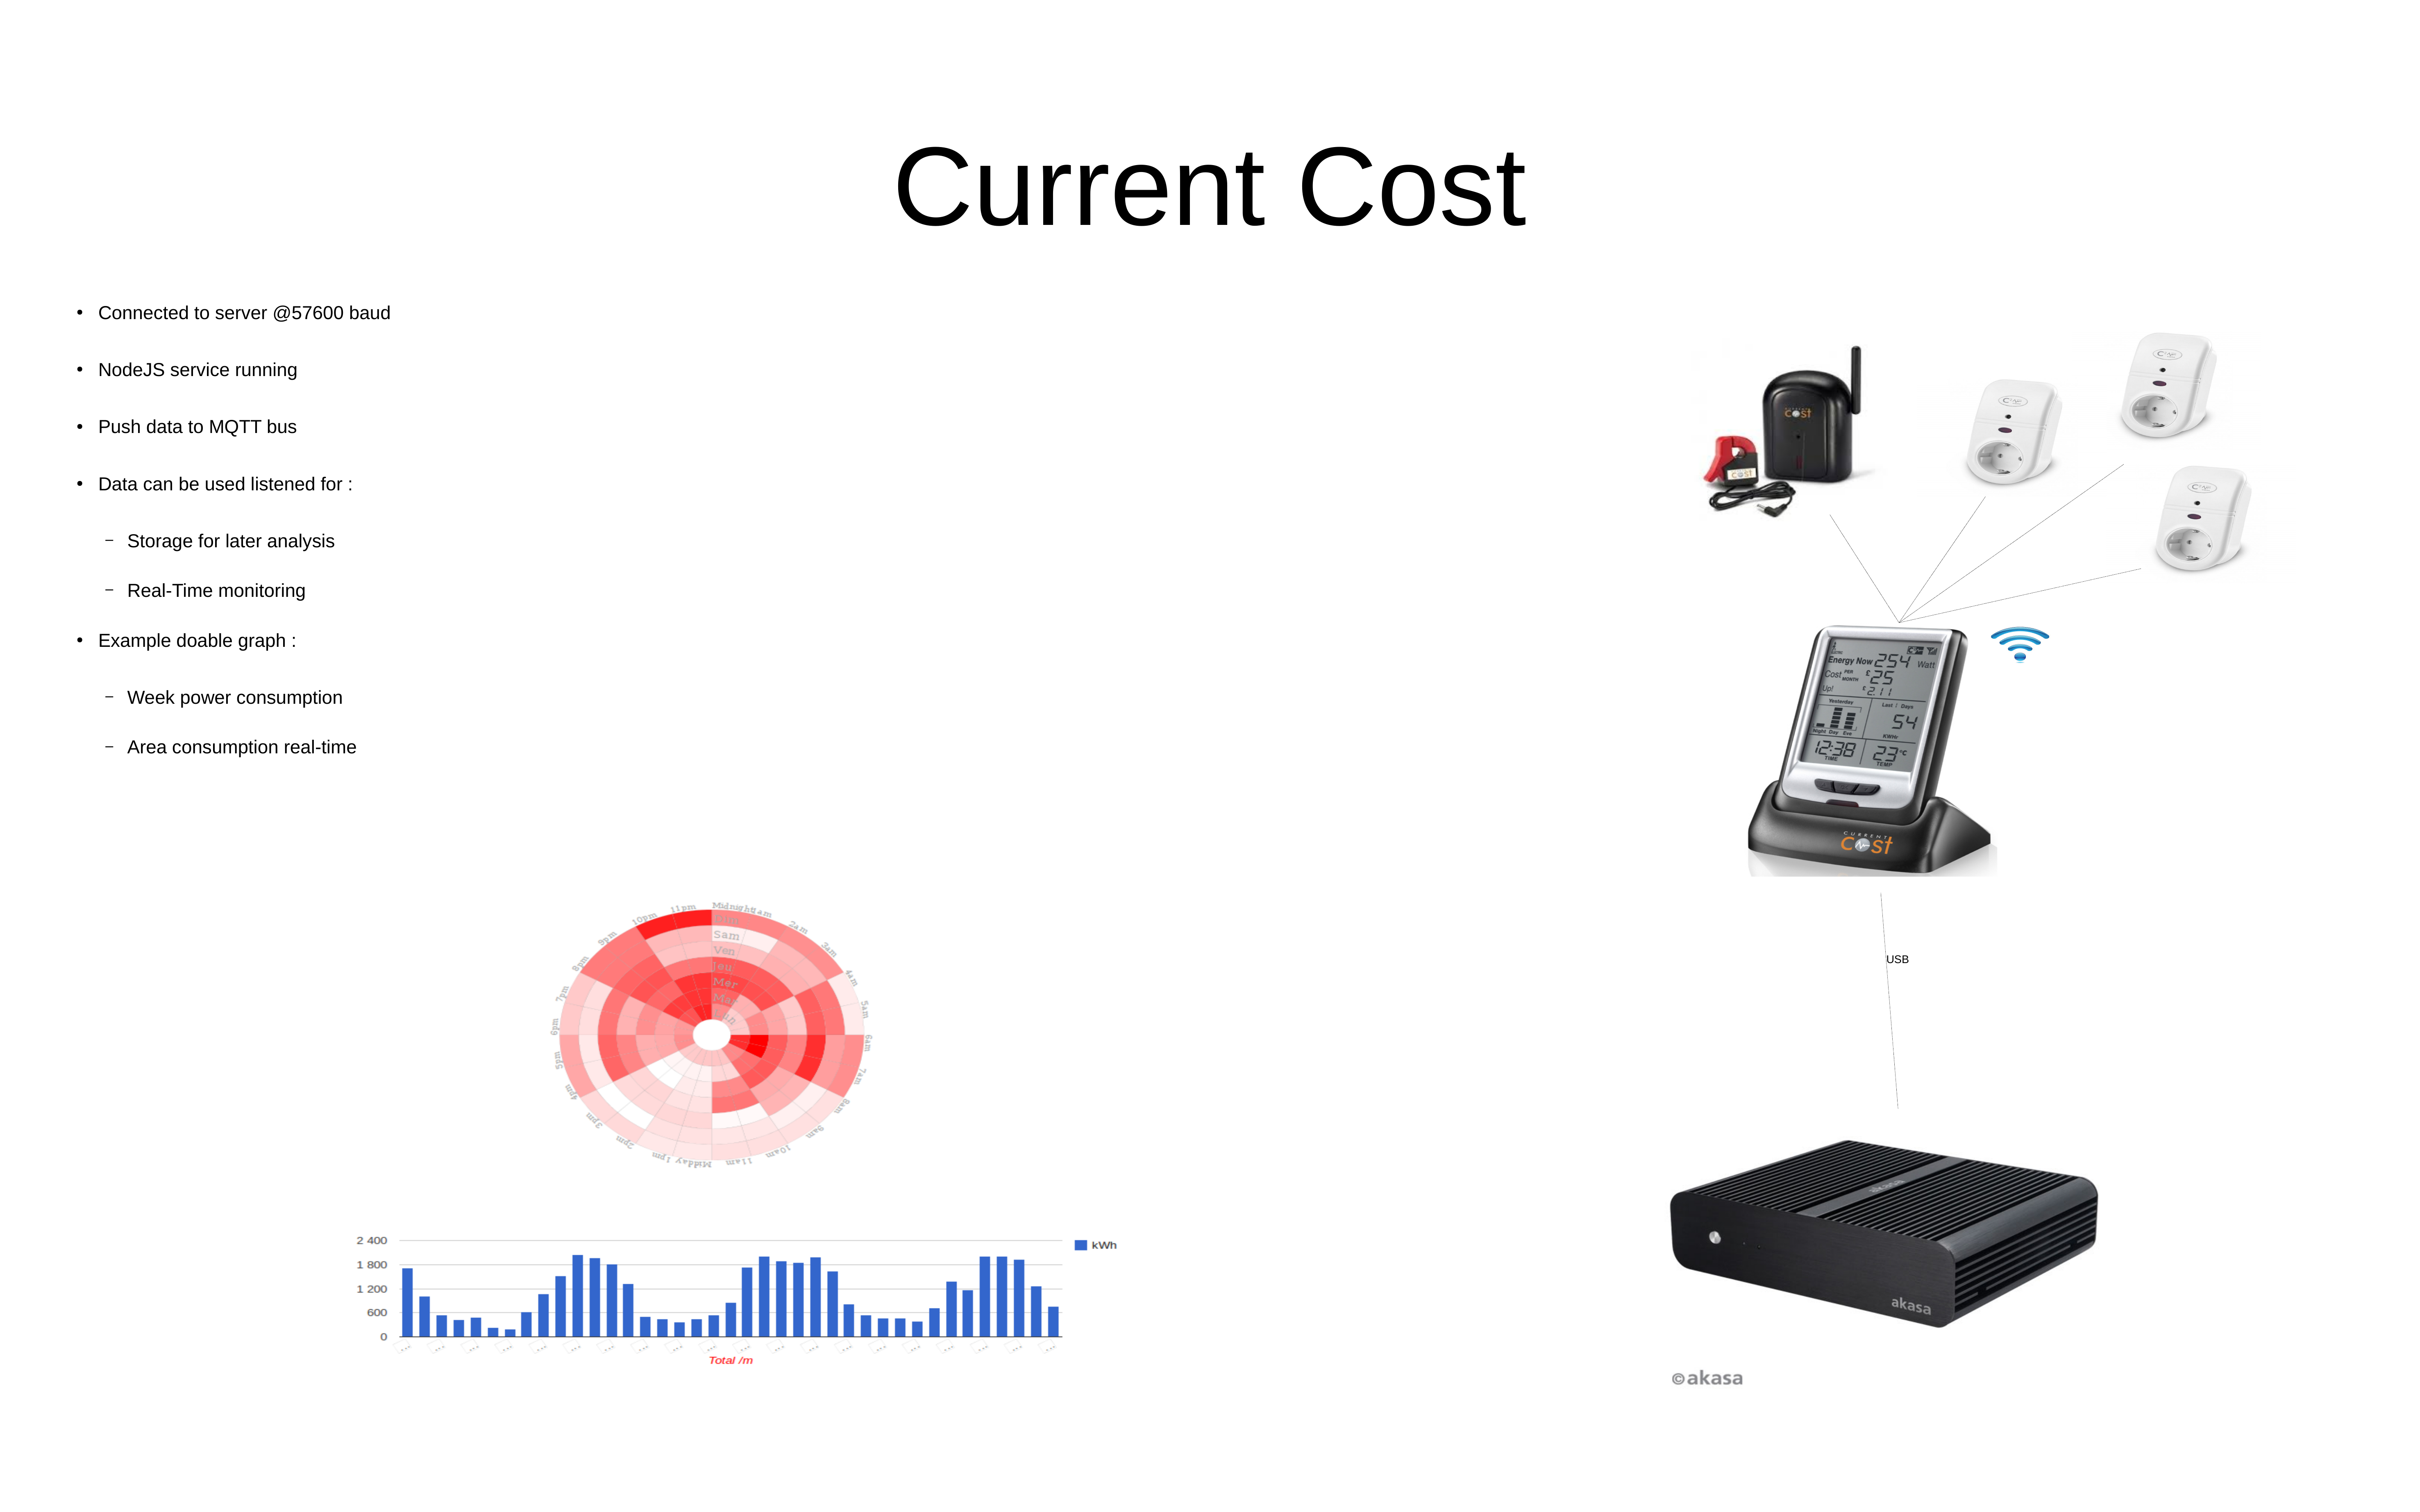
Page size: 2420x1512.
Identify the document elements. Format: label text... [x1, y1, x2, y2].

picture [345, 893, 1124, 1371]
picture [1917, 331, 2261, 497]
text_box USB [1880, 950, 2005, 1006]
picture [1684, 338, 1899, 522]
title Current Cost [121, 60, 2299, 313]
picture [1659, 1061, 2106, 1397]
picture [1720, 623, 2055, 877]
picture [2079, 464, 2296, 583]
list Connected to server @57600 baud NodeJS service running Push data to MQTT bus Data can be used listened for : Storage for later analysis Real-Time monitoring Example doable graph : Week power consumption Area consumption real-time [69, 302, 1521, 807]
